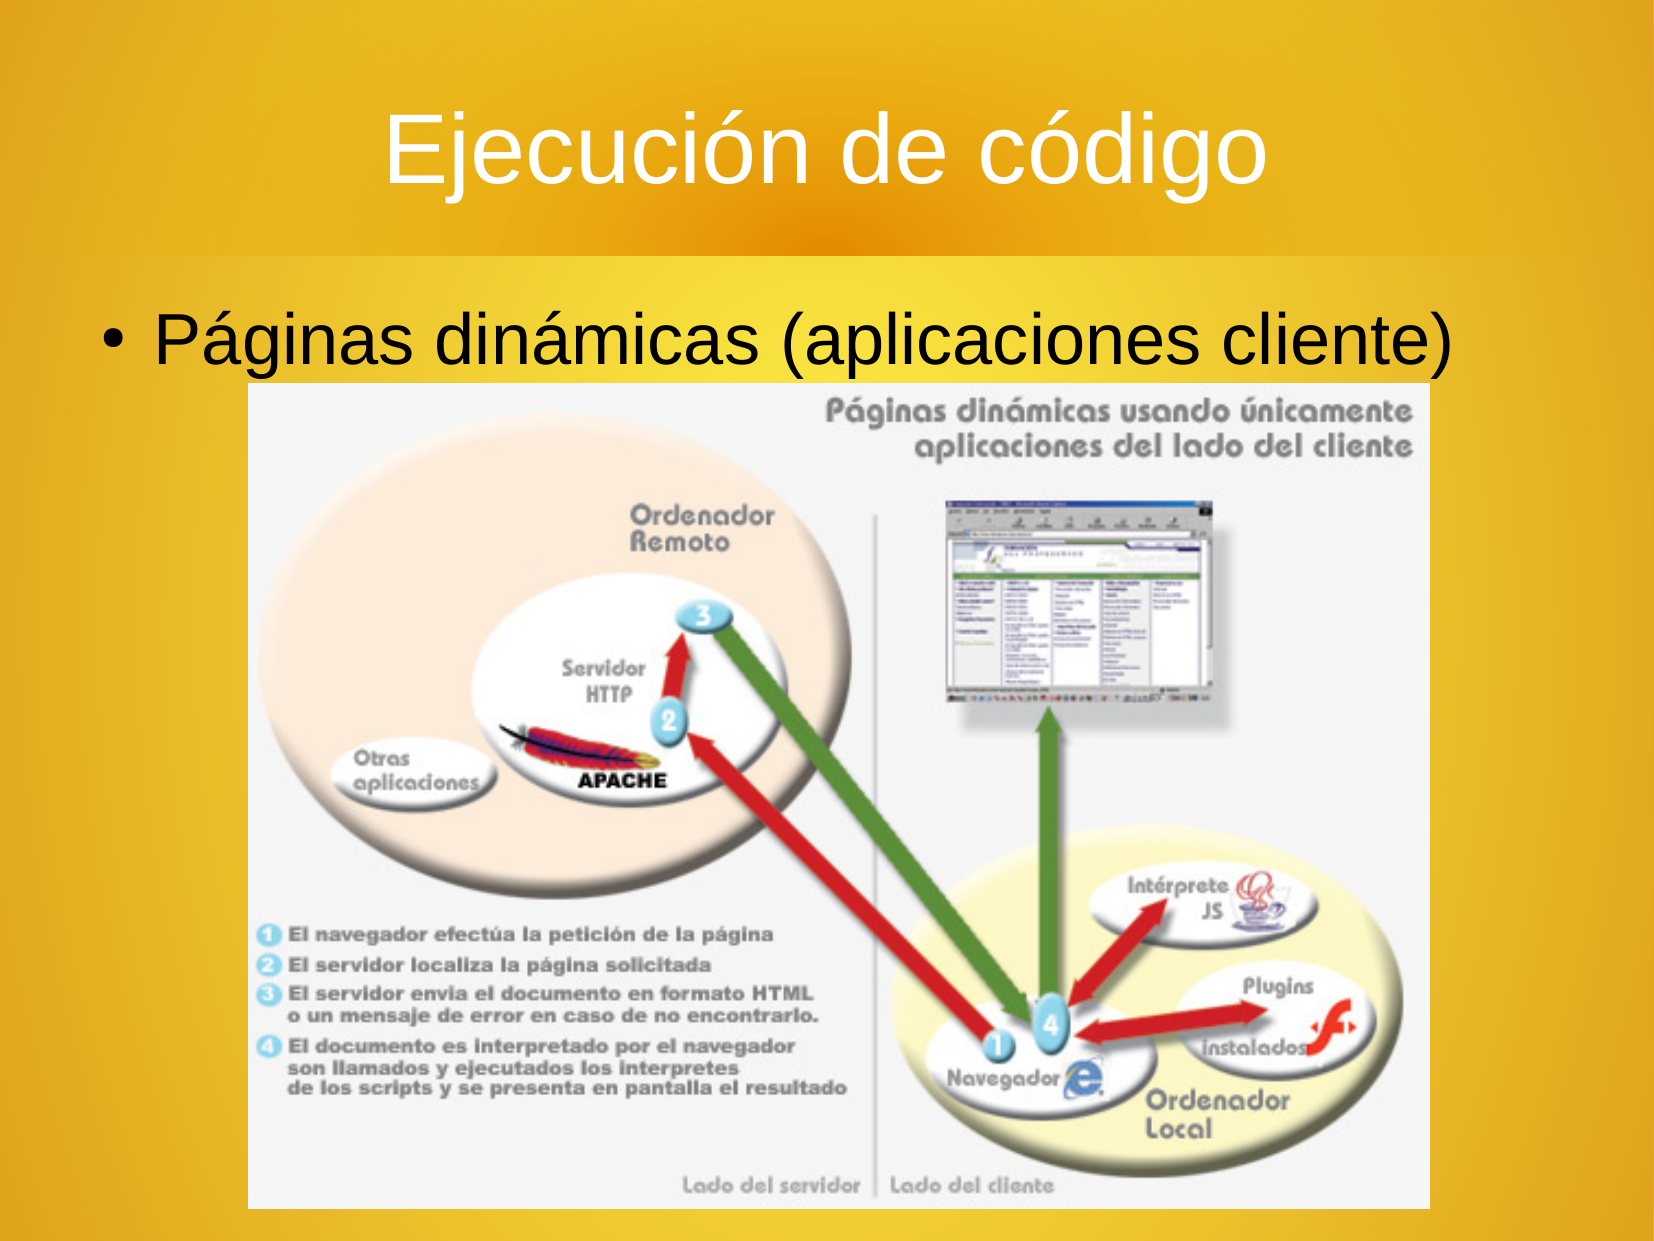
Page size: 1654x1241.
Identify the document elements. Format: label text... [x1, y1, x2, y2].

title Ejecución de código [82, 47, 1571, 252]
list Páginas dinámicas (aplicaciones cliente) [82, 299, 1571, 1111]
picture [248, 383, 1430, 1209]
